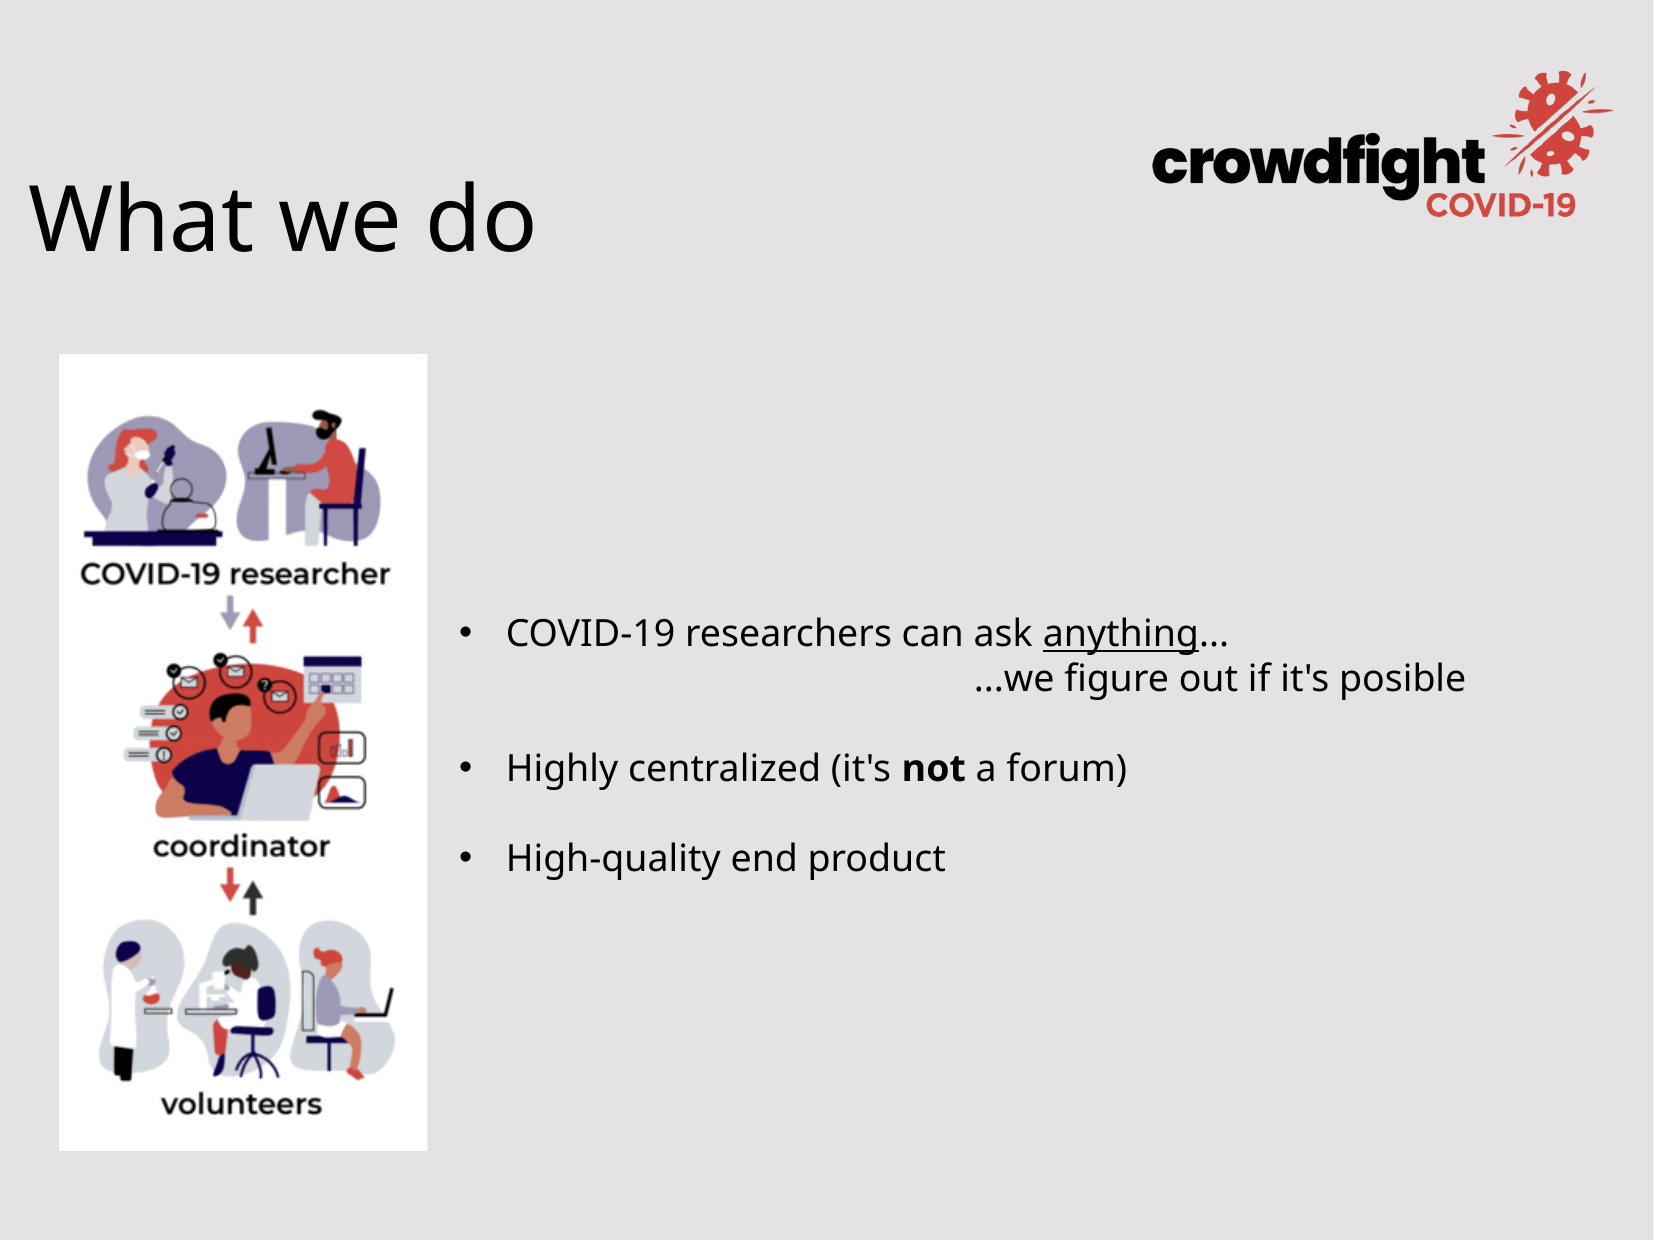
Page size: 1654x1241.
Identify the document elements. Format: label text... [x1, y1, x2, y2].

picture [1148, 59, 1619, 224]
text_box What we do [13, 113, 1654, 331]
picture [59, 354, 428, 1151]
text_box COVID-19 researchers can ask anything... ...we figure out if it's posible Highly centralized (it's not a forum) High-quality end product [444, 601, 1654, 842]
